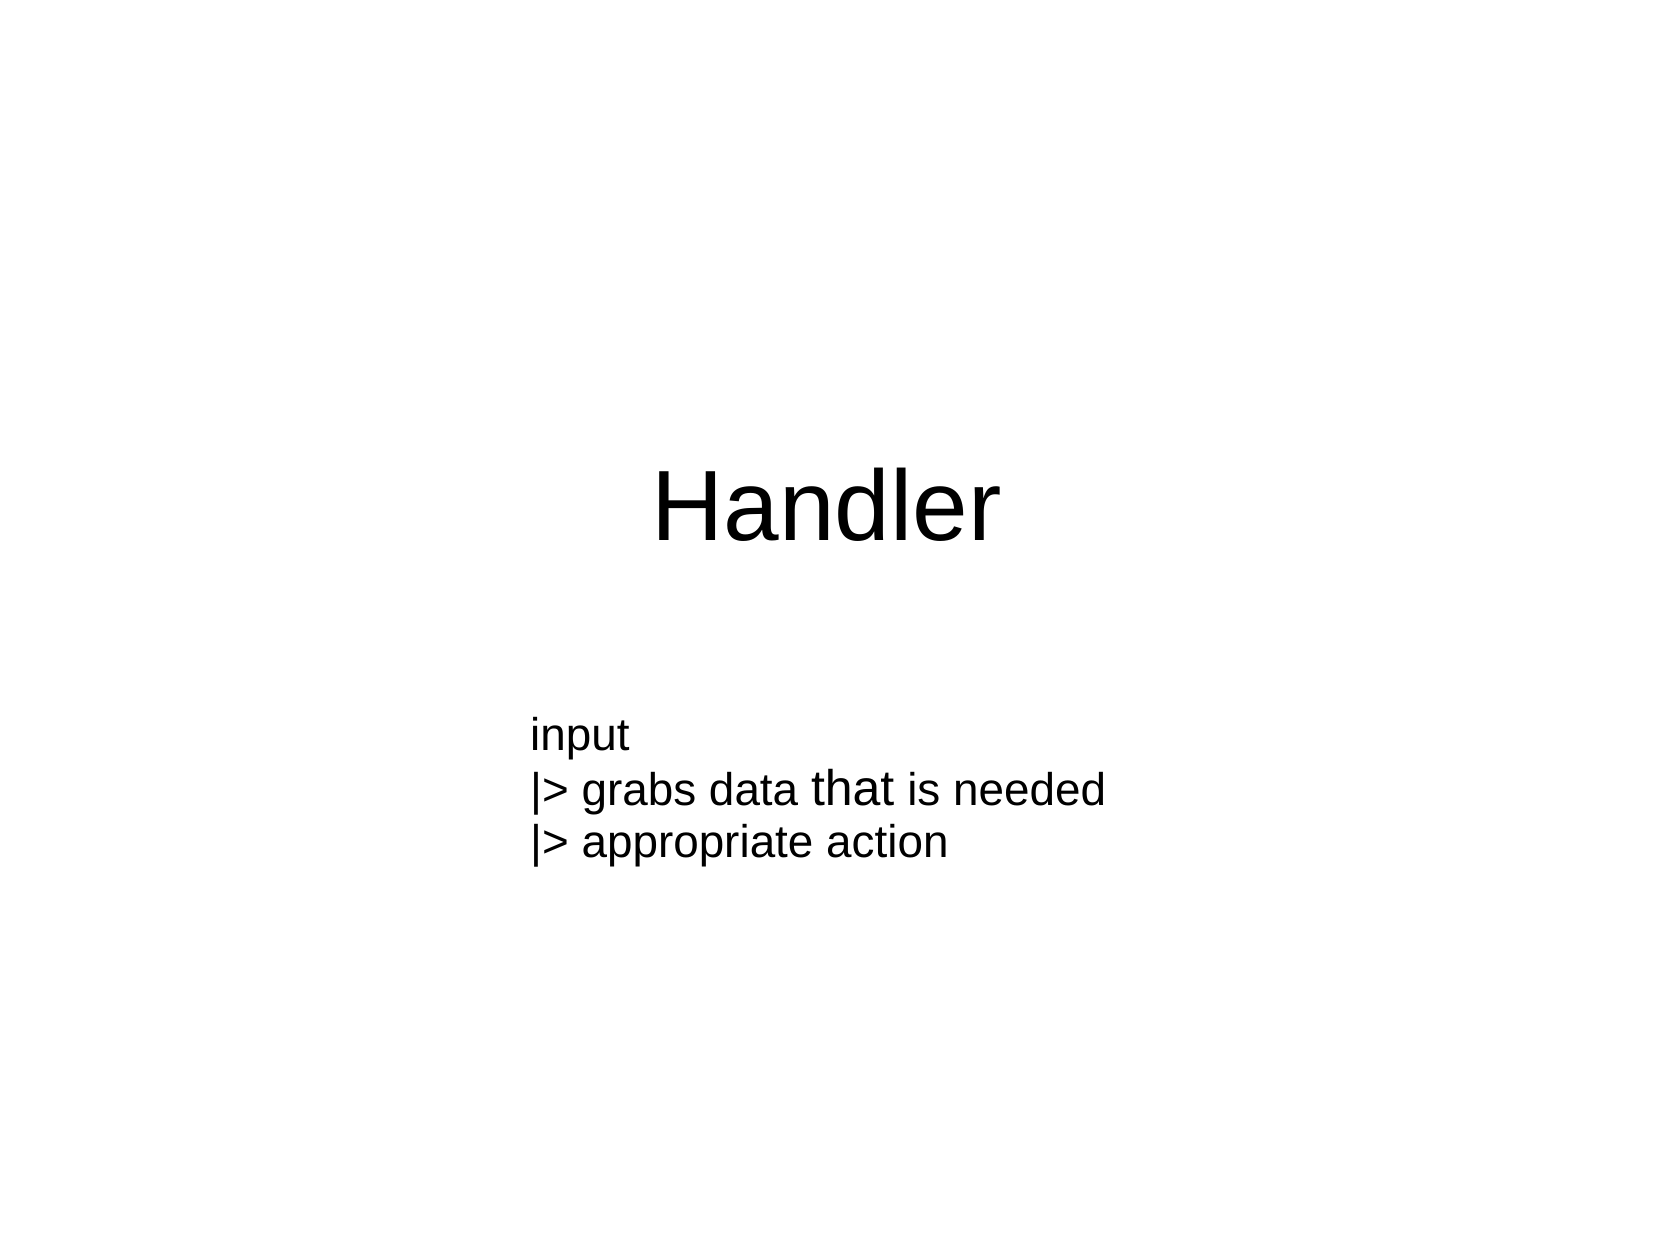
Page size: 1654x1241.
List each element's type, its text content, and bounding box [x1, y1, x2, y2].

text_box input |> grabs data that is needed |> appropriate action [515, 660, 1122, 876]
subtitle Handler [82, 49, 1571, 1010]
